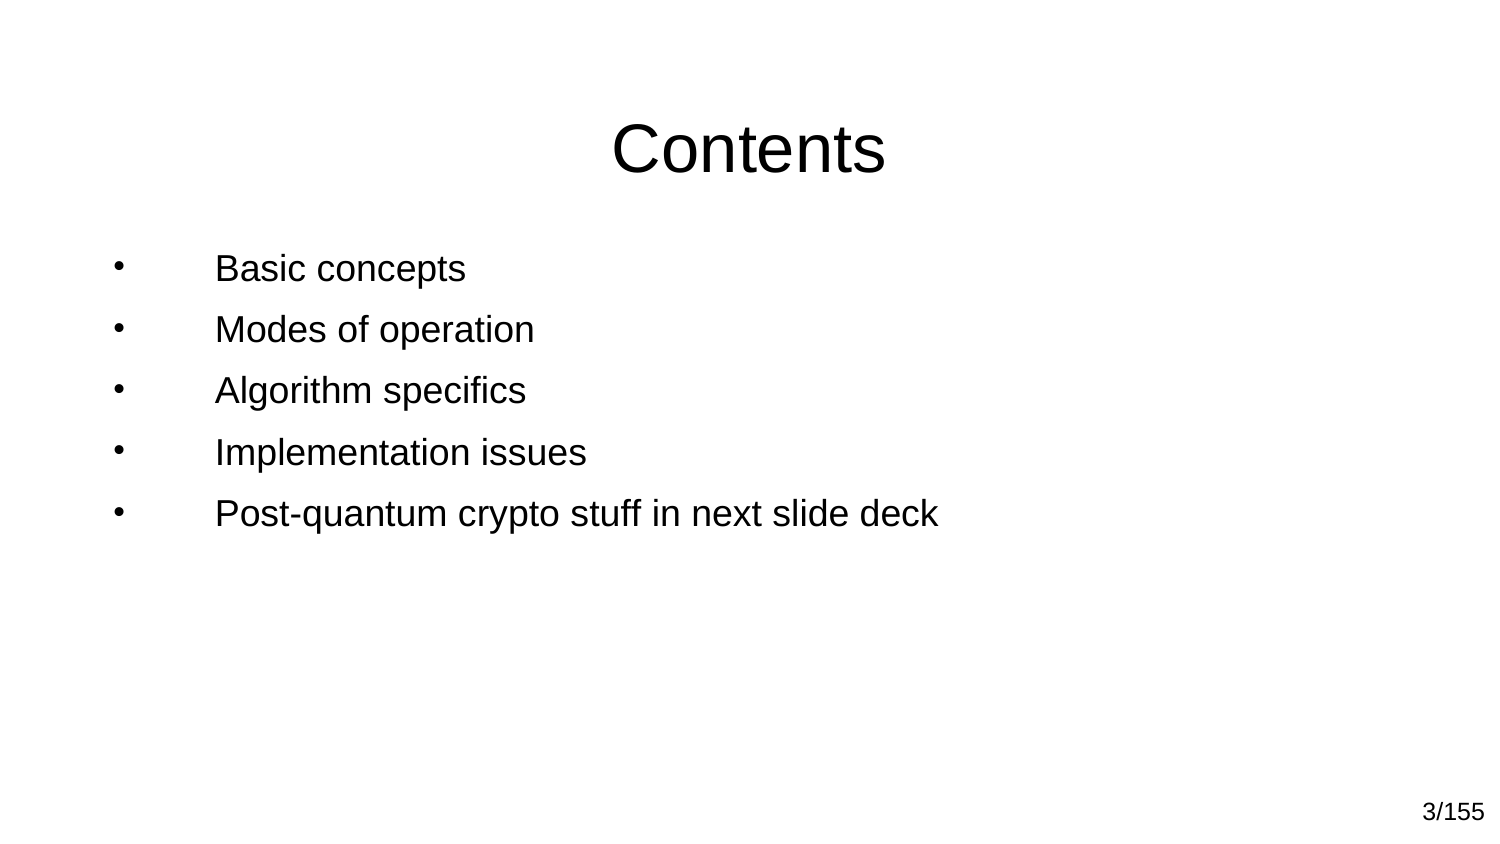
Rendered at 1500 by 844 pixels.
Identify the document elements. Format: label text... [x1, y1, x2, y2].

title Contents [112, 80, 1387, 210]
list Basic concepts Modes of operation Algorithm specifics Implementation issues Post-quantum crypto stuff in next slide deck [112, 243, 1387, 739]
